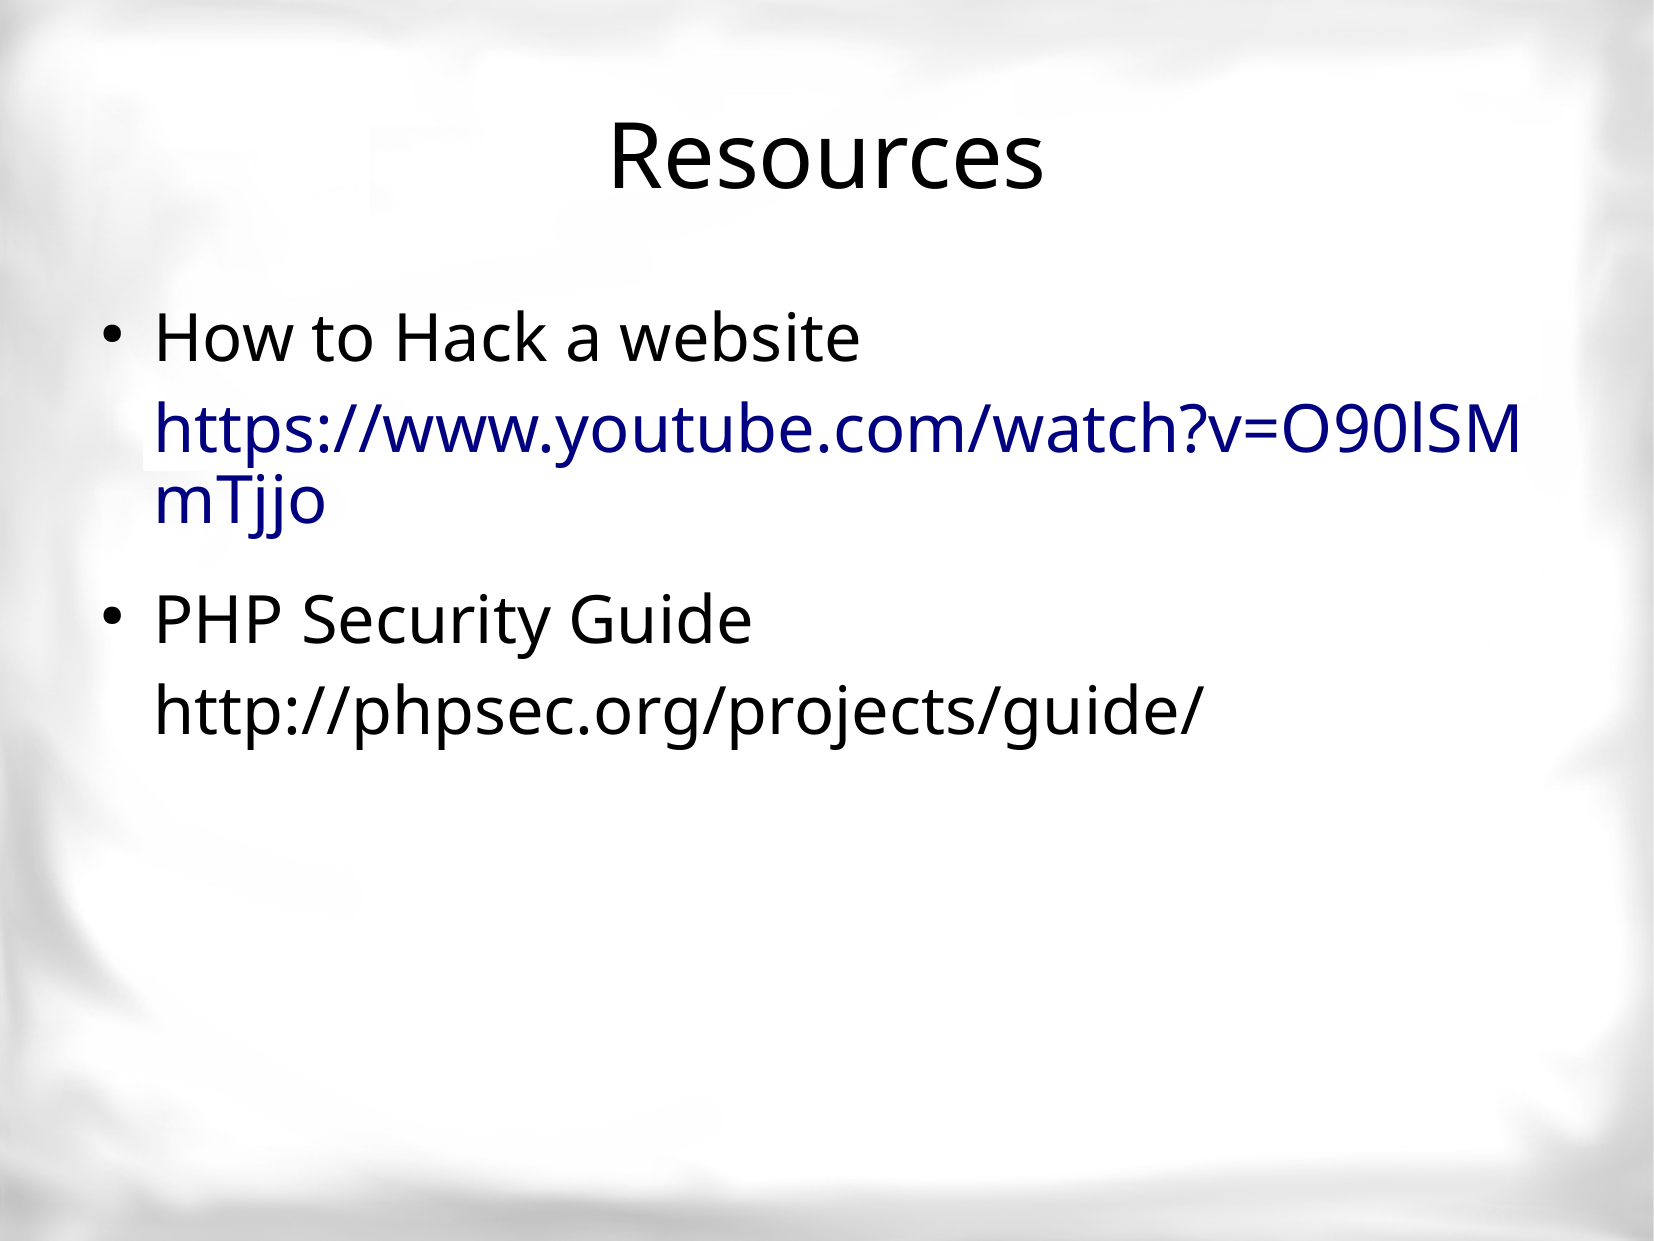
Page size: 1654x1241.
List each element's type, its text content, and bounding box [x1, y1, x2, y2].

picture [0, 0, 1654, 1241]
list How to Hack a website https://www.youtube.com/watch?v=O90lSMmTjjo PHP Security Guide http://phpsec.org/projects/guide/ [82, 290, 1571, 1010]
title Resources [82, 49, 1571, 257]
